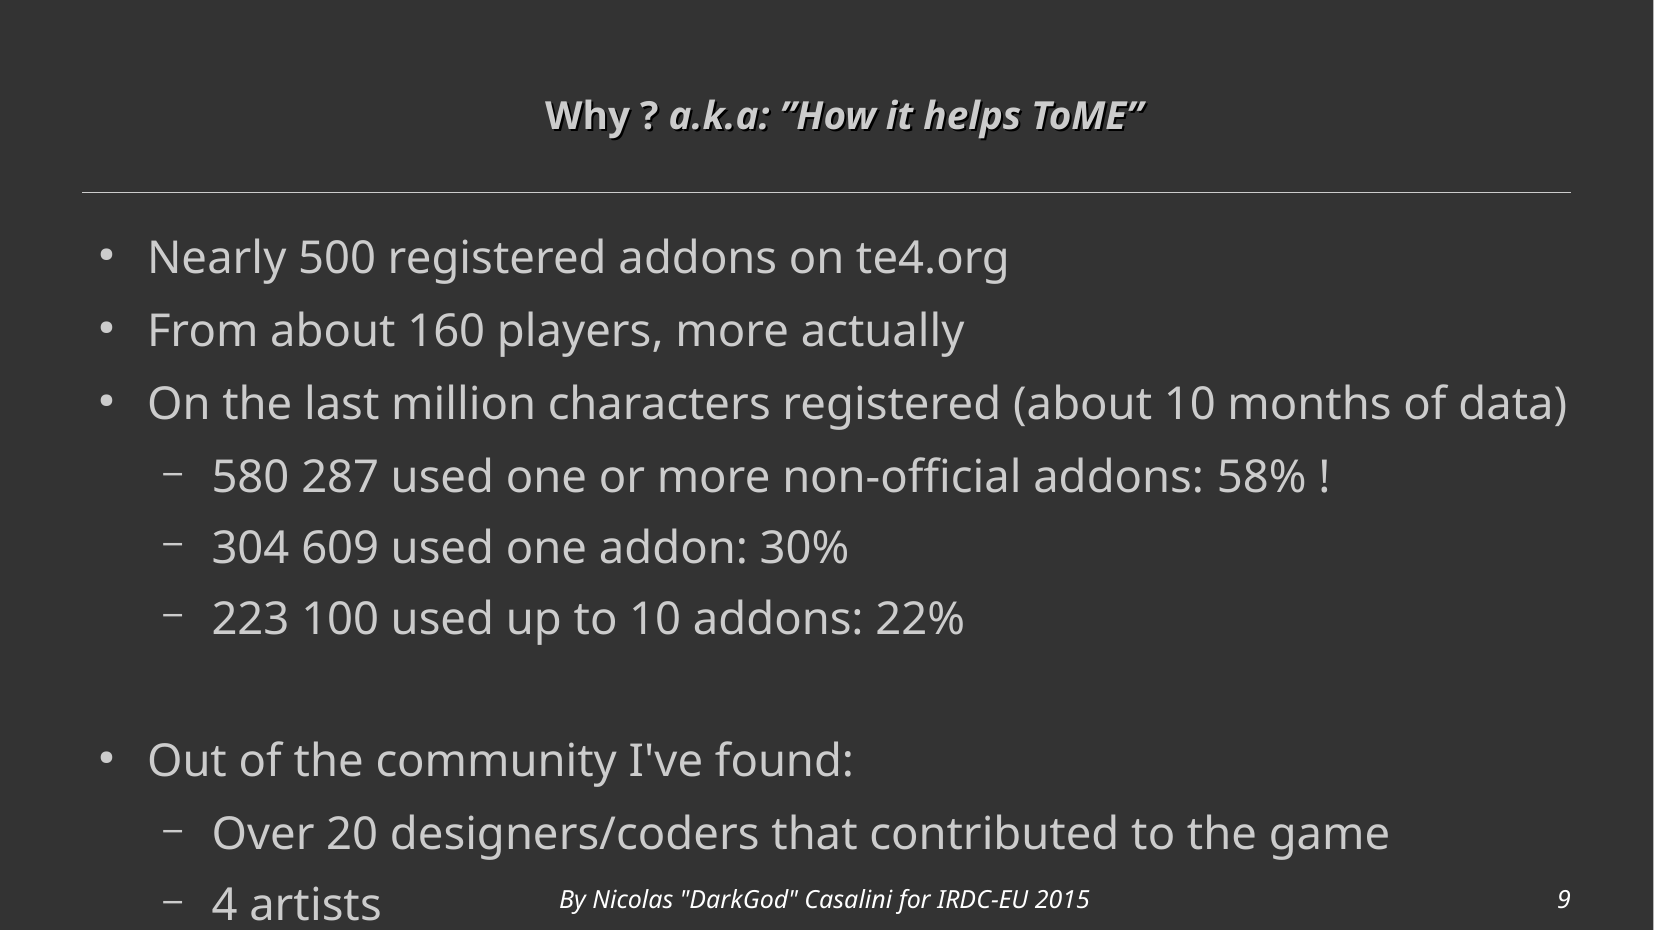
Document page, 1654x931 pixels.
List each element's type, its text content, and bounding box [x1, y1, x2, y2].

list Nearly 500 registered addons on te4.org From about 160 players, more actually On the last million characters registered (about 10 months of data) 580 287 used one or more non-official addons: 58% ! 304 609 used one addon: 30% 223 100 used up to 10 addons: 22% Out of the community I've found: Over 20 designers/coders that contributed to the game 4 artists [82, 224, 1571, 931]
title Why ? a.k.a: ”How it helps ToME” [82, 37, 1571, 193]
